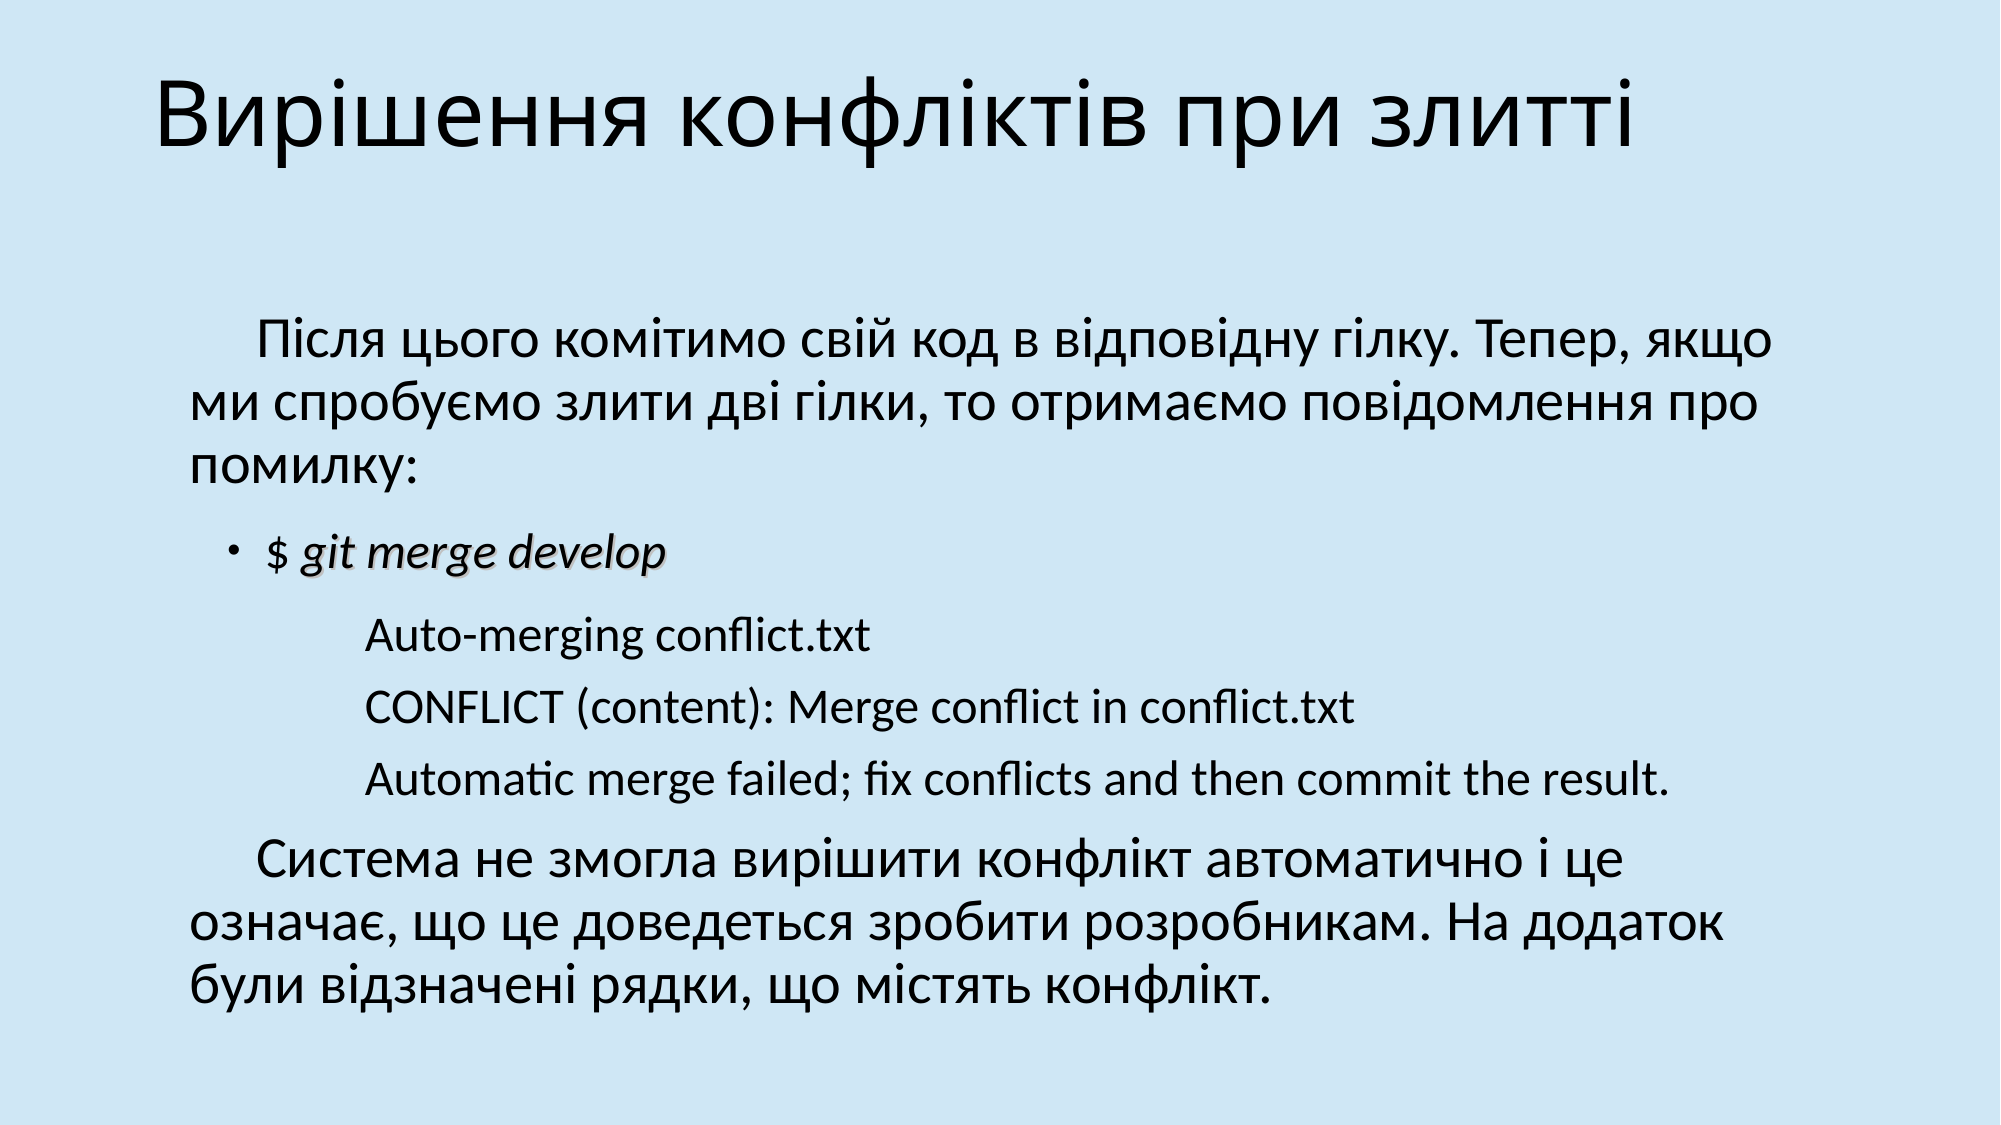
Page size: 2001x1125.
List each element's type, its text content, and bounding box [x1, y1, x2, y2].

list Після цього комітимо свій код в відповідну гілку. Тепер, якщо ми спробуємо злити дві гілки, то отримаємо повідомлення про помилку: $ git merge develop Auto-merging conflict.txt CONFLICT (content): Merge conflict in conflict.txt Automatic merge failed; fix conflicts and then commit the result. Система не змогла вирішити конфлікт автоматично і це означає, що це доведеться зробити розробникам. На додаток були відзначені рядки, що містять конфлікт. [137, 299, 1863, 1014]
title Вирішення конфліктів при злитті [137, 59, 1863, 278]
